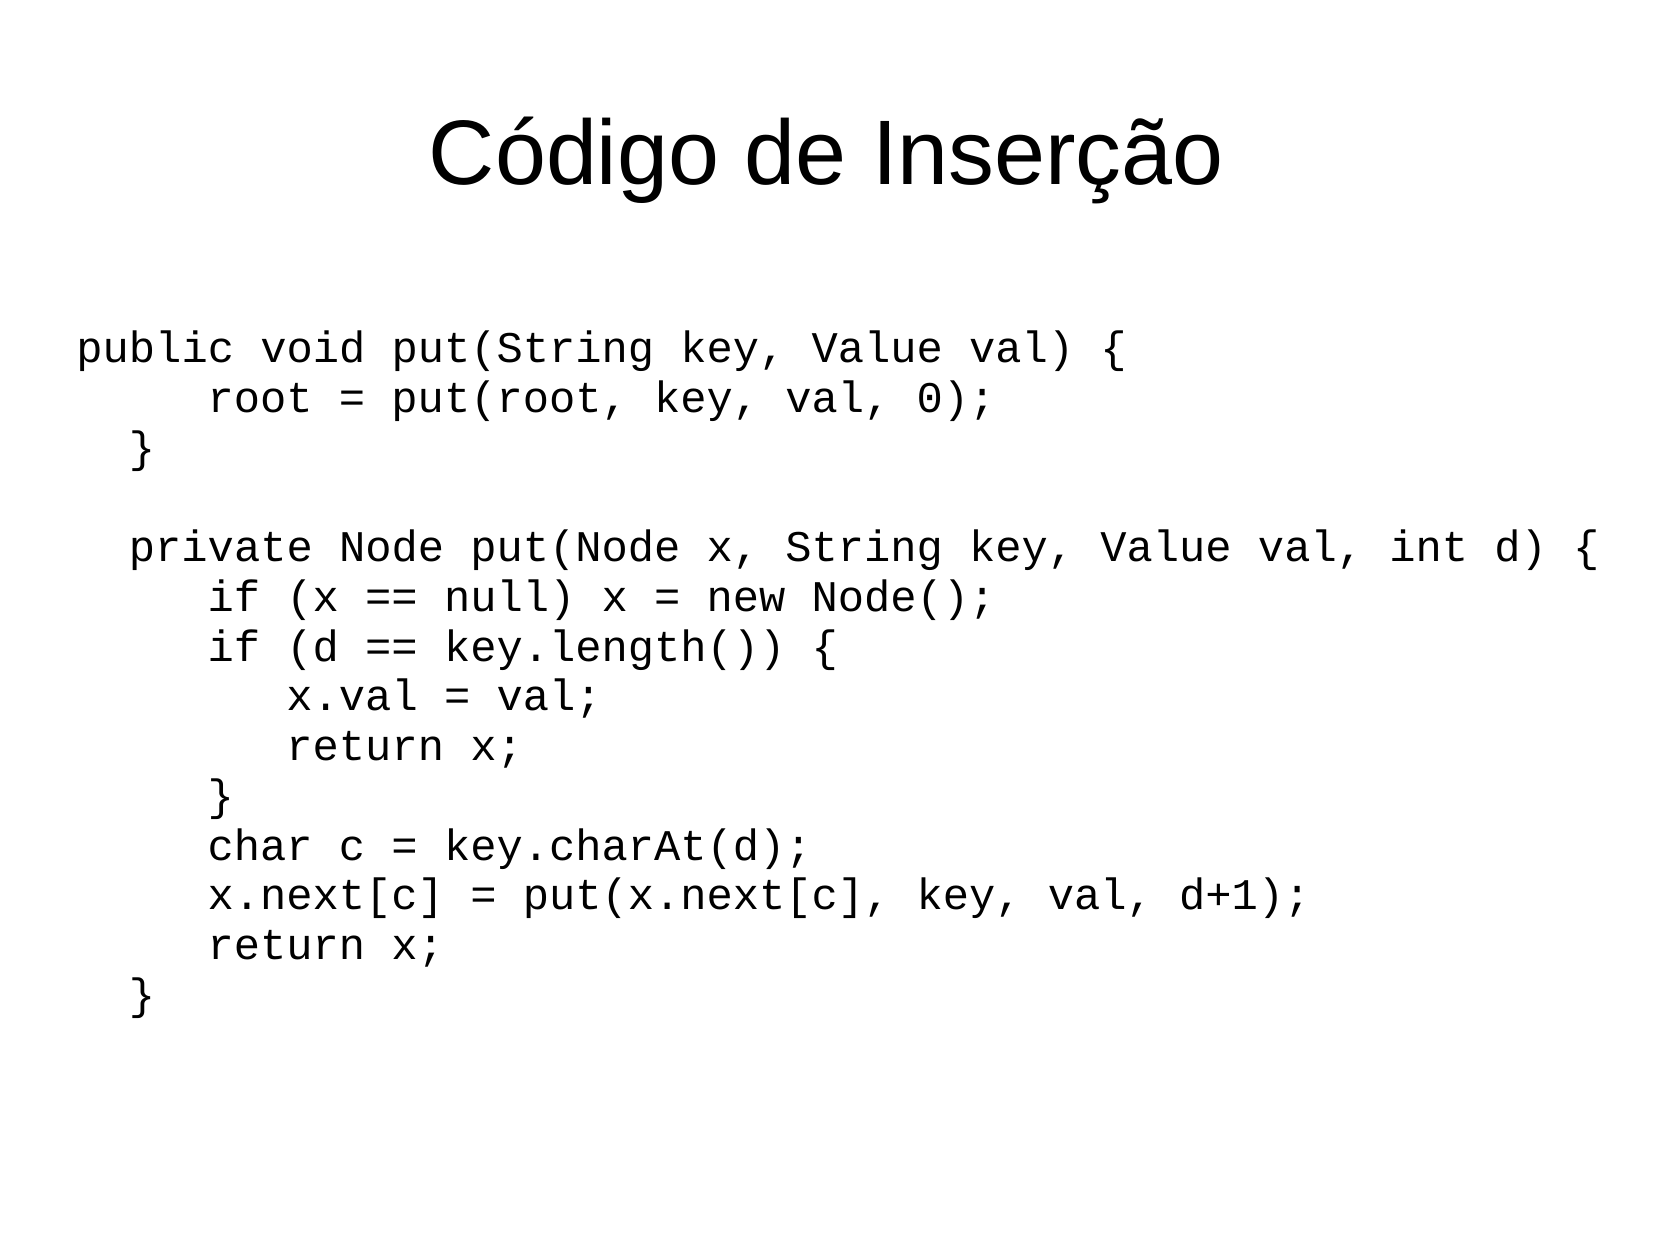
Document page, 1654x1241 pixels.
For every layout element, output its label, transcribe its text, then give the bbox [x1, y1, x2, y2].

title Código de Inserção [82, 49, 1571, 257]
text_box public void put(String key, Value val) { root = put(root, key, val, 0); } private Node put(Node x, String key, Value val, int d) { if (x == null) x = new Node(); if (d == key.length()) { x.val = val; return x; } char c = key.charAt(d); x.next[c] = put(x.next[c], key, val, d+1); return x; } [35, 318, 1630, 1080]
